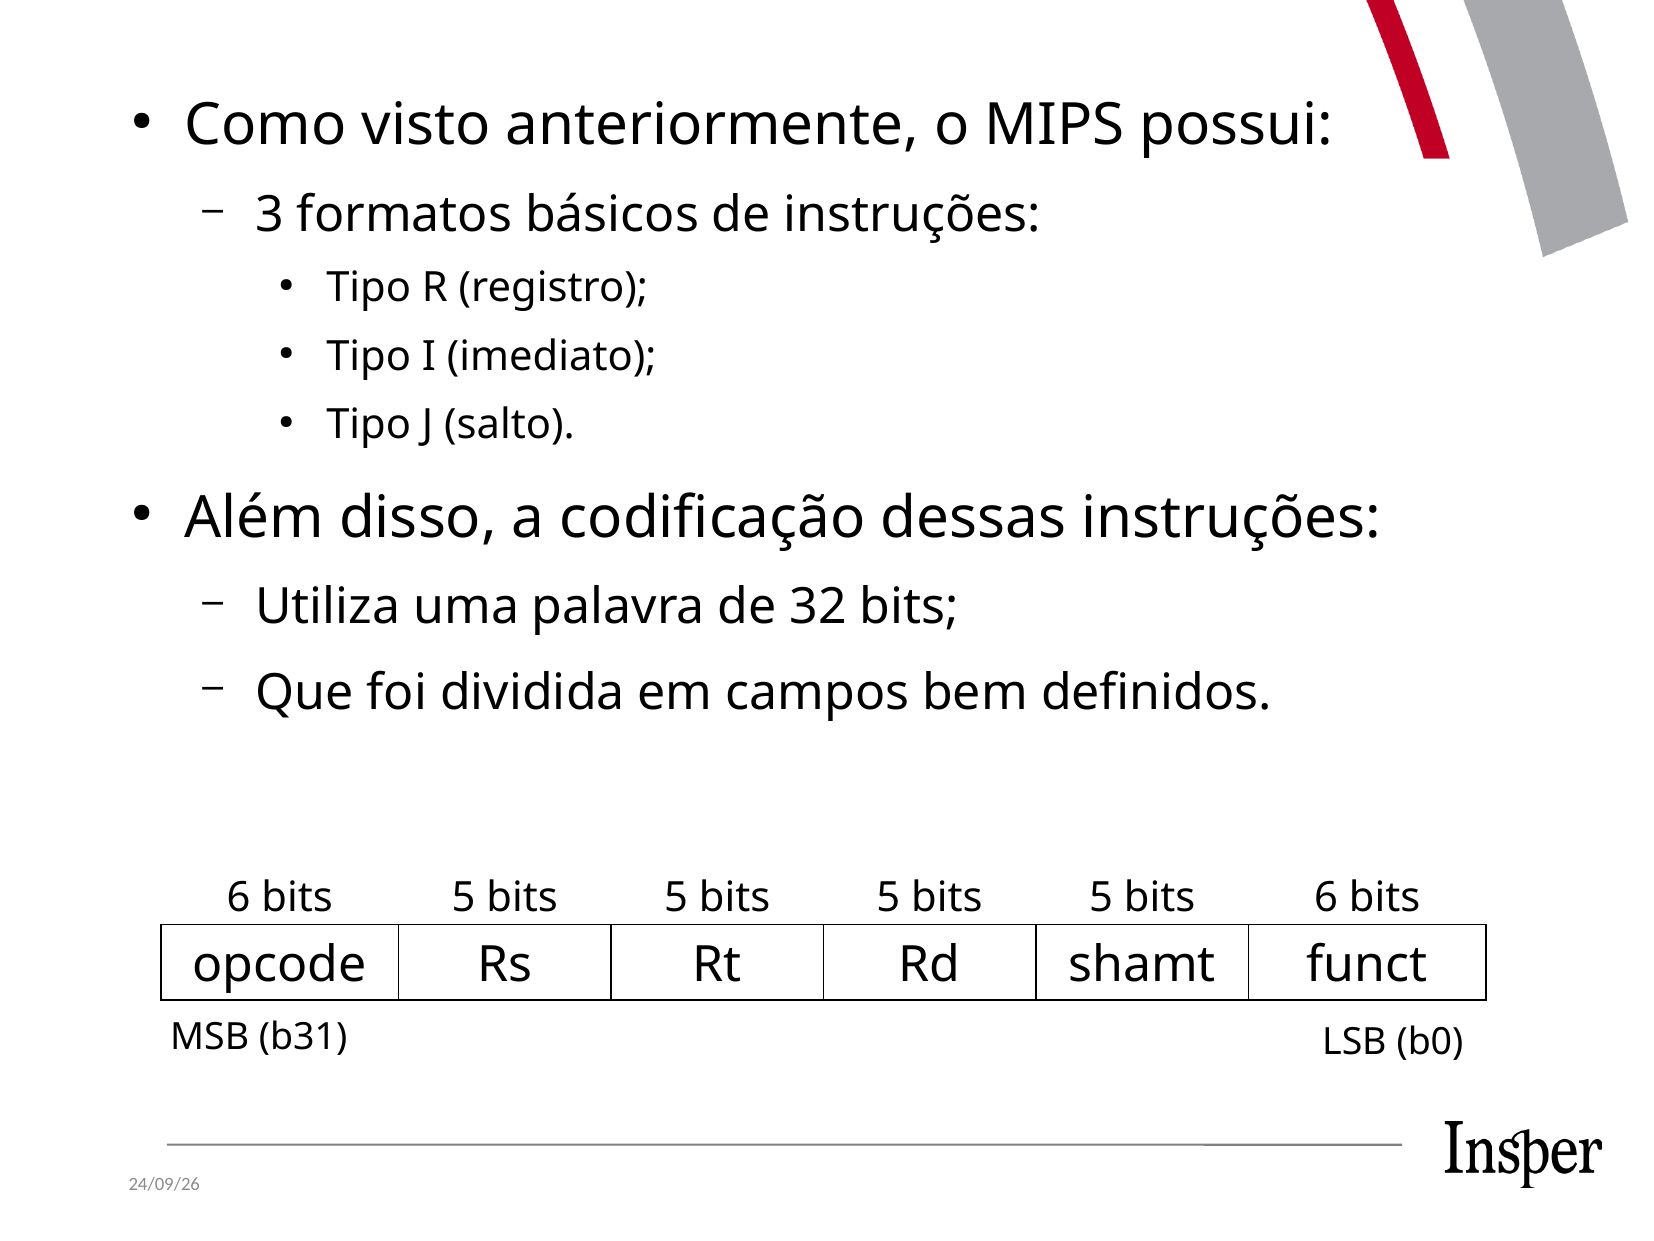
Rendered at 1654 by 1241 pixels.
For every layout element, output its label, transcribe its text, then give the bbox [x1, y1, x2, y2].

text_box LSB (b0) [1307, 1009, 1545, 1070]
text_box Rt [610, 928, 823, 1000]
text_box Rs [398, 928, 610, 1000]
text_box 5 bits [398, 861, 610, 928]
text_box 5 bits [1035, 861, 1249, 928]
text_box opcode [160, 928, 398, 1000]
text_box shamt [1035, 928, 1249, 1000]
text_box funct [1249, 928, 1487, 1000]
text_box 6 bits [160, 861, 398, 928]
text_box 5 bits [823, 861, 1035, 928]
text_box 6 bits [1249, 861, 1487, 928]
text_box 5 bits [610, 861, 823, 928]
text_box MSB (b31) [155, 1004, 394, 1066]
list Como visto anteriormente, o MIPS possui: 3 formatos básicos de instruções: Tipo R (registro); Tipo I (imediato); Tipo J (salto). Além disso, a codificação dessas instruções: Utiliza uma palavra de 32 bits; Que foi dividida em campos bem definidos. [113, 94, 1540, 1117]
text_box Rd [823, 928, 1035, 1000]
